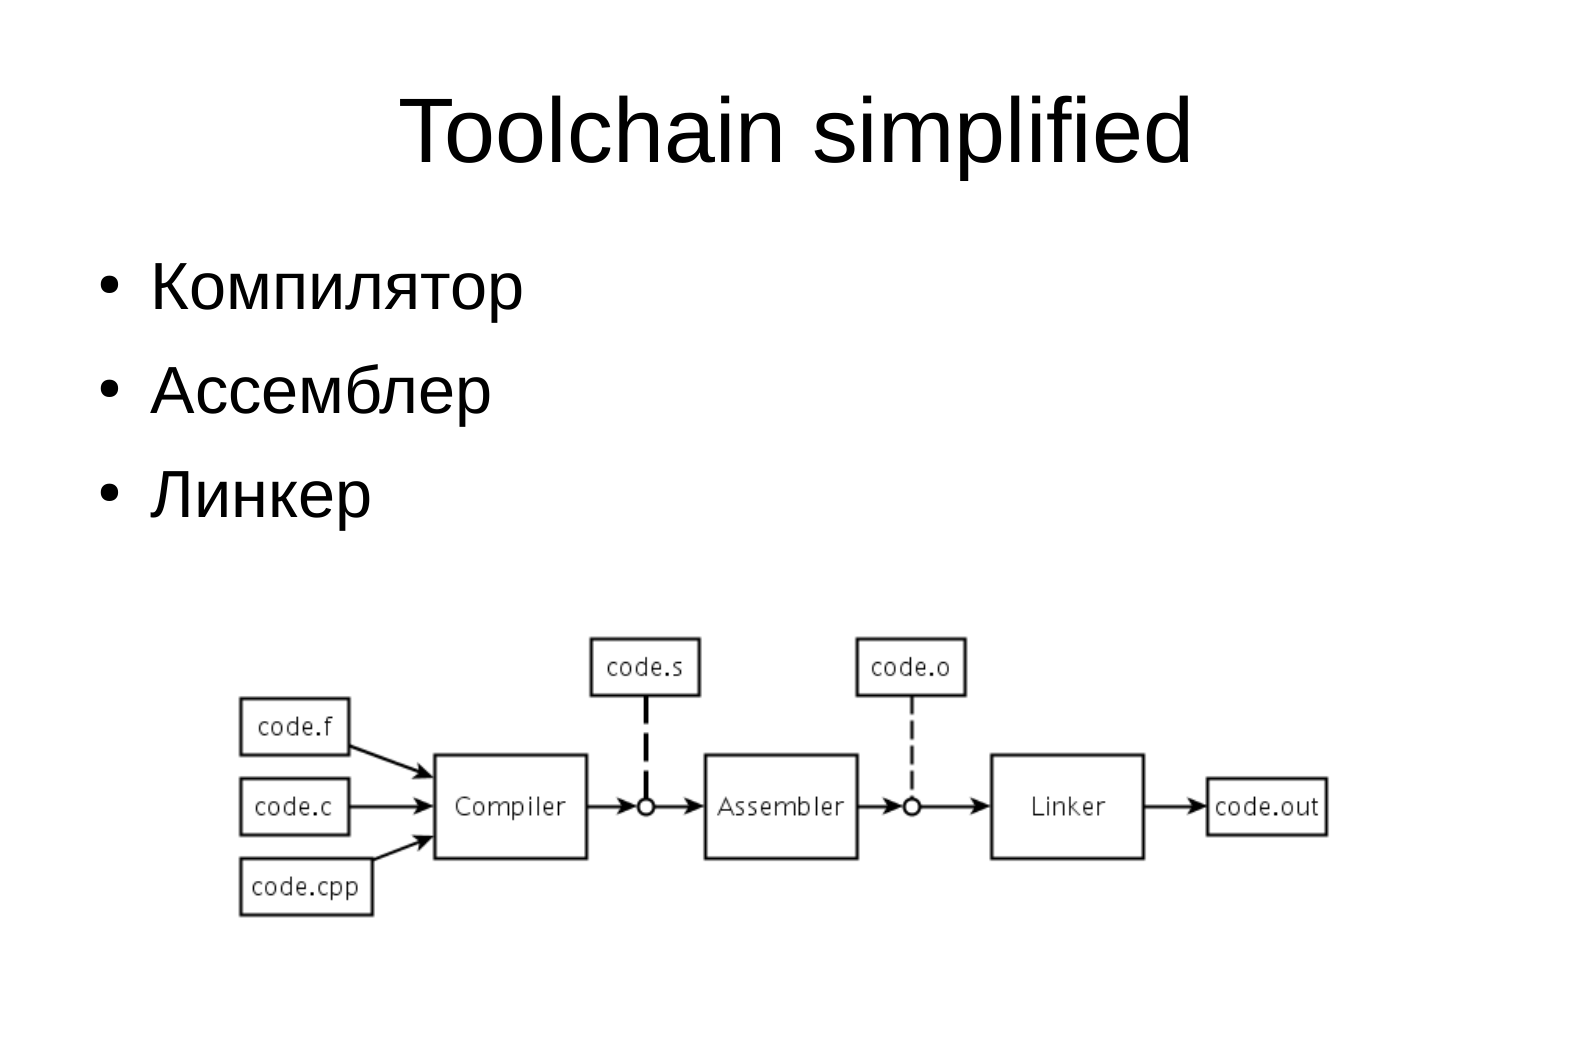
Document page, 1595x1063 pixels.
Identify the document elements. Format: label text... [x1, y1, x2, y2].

title Toolchain simplified [79, 49, 1515, 213]
list Компилятор Ассемблер Линкер [79, 248, 1515, 951]
